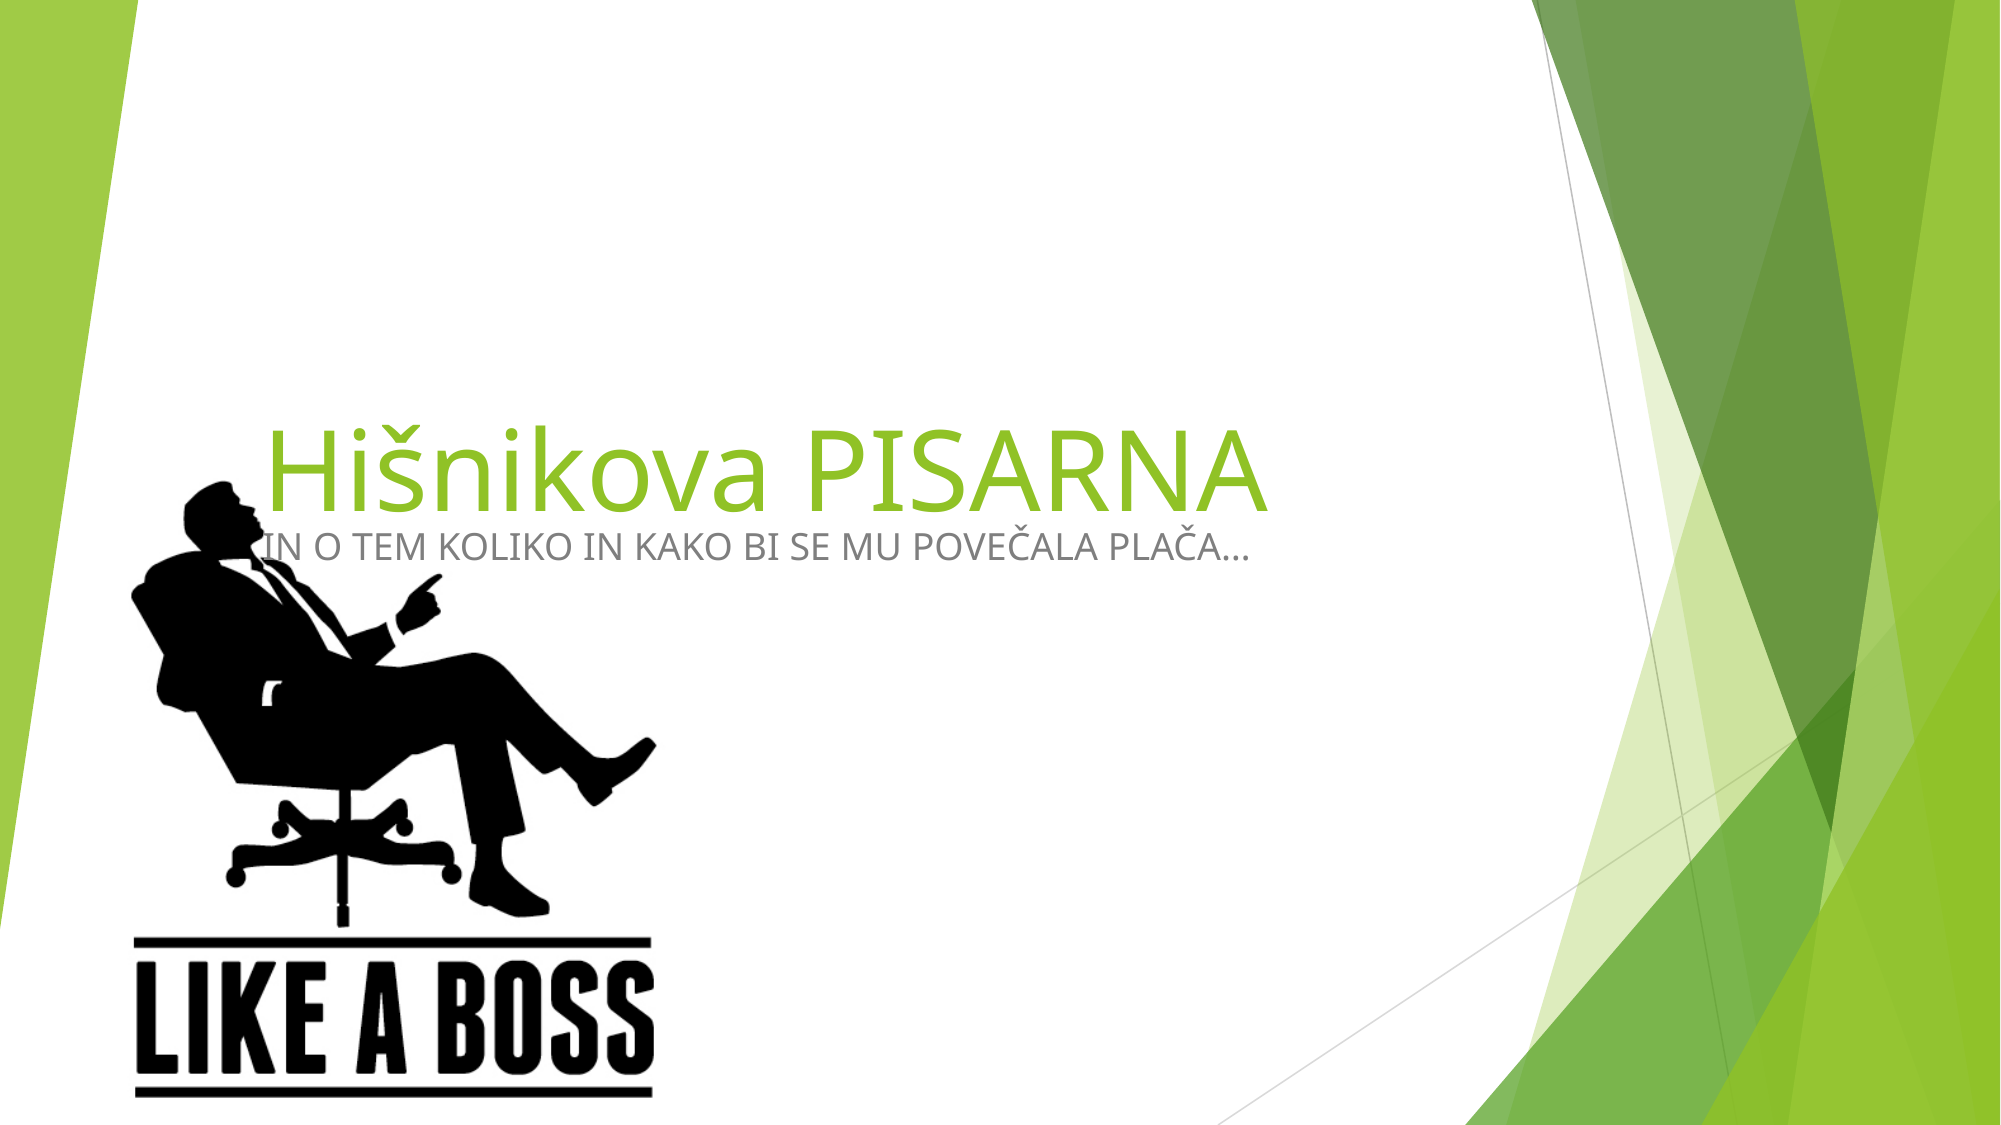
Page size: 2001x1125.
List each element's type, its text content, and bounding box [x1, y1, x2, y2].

title Hišnikova PISARNA [247, 271, 1522, 515]
subtitle IN O TEM KOLIKO IN KAKO BI SE MU POVEČALA PLAČA… [247, 515, 1522, 696]
picture [77, 469, 711, 1103]
